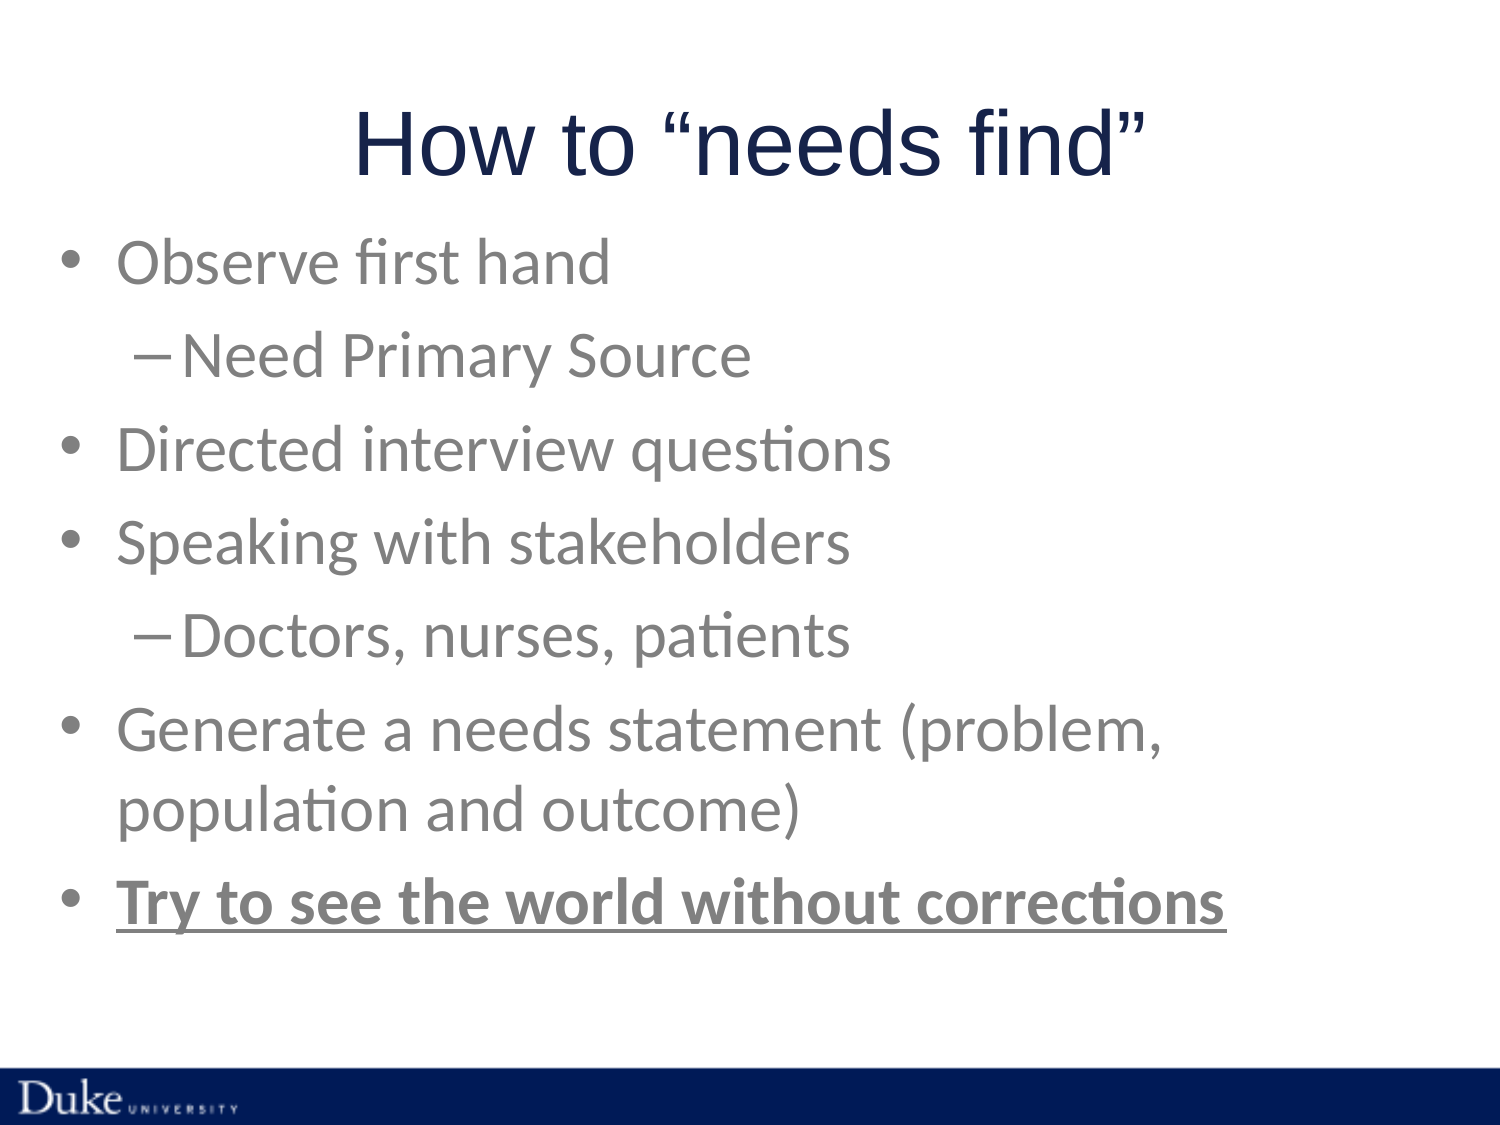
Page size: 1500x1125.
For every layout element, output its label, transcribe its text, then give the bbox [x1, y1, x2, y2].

picture [0, 0, 1500, 1125]
list Observe first hand Need Primary Source Directed interview questions Speaking with stakeholders Doctors, nurses, patients Generate a needs statement (problem, population and outcome) Try to see the world without corrections [44, 210, 1425, 1005]
title How to “needs find” [75, 45, 1425, 210]
